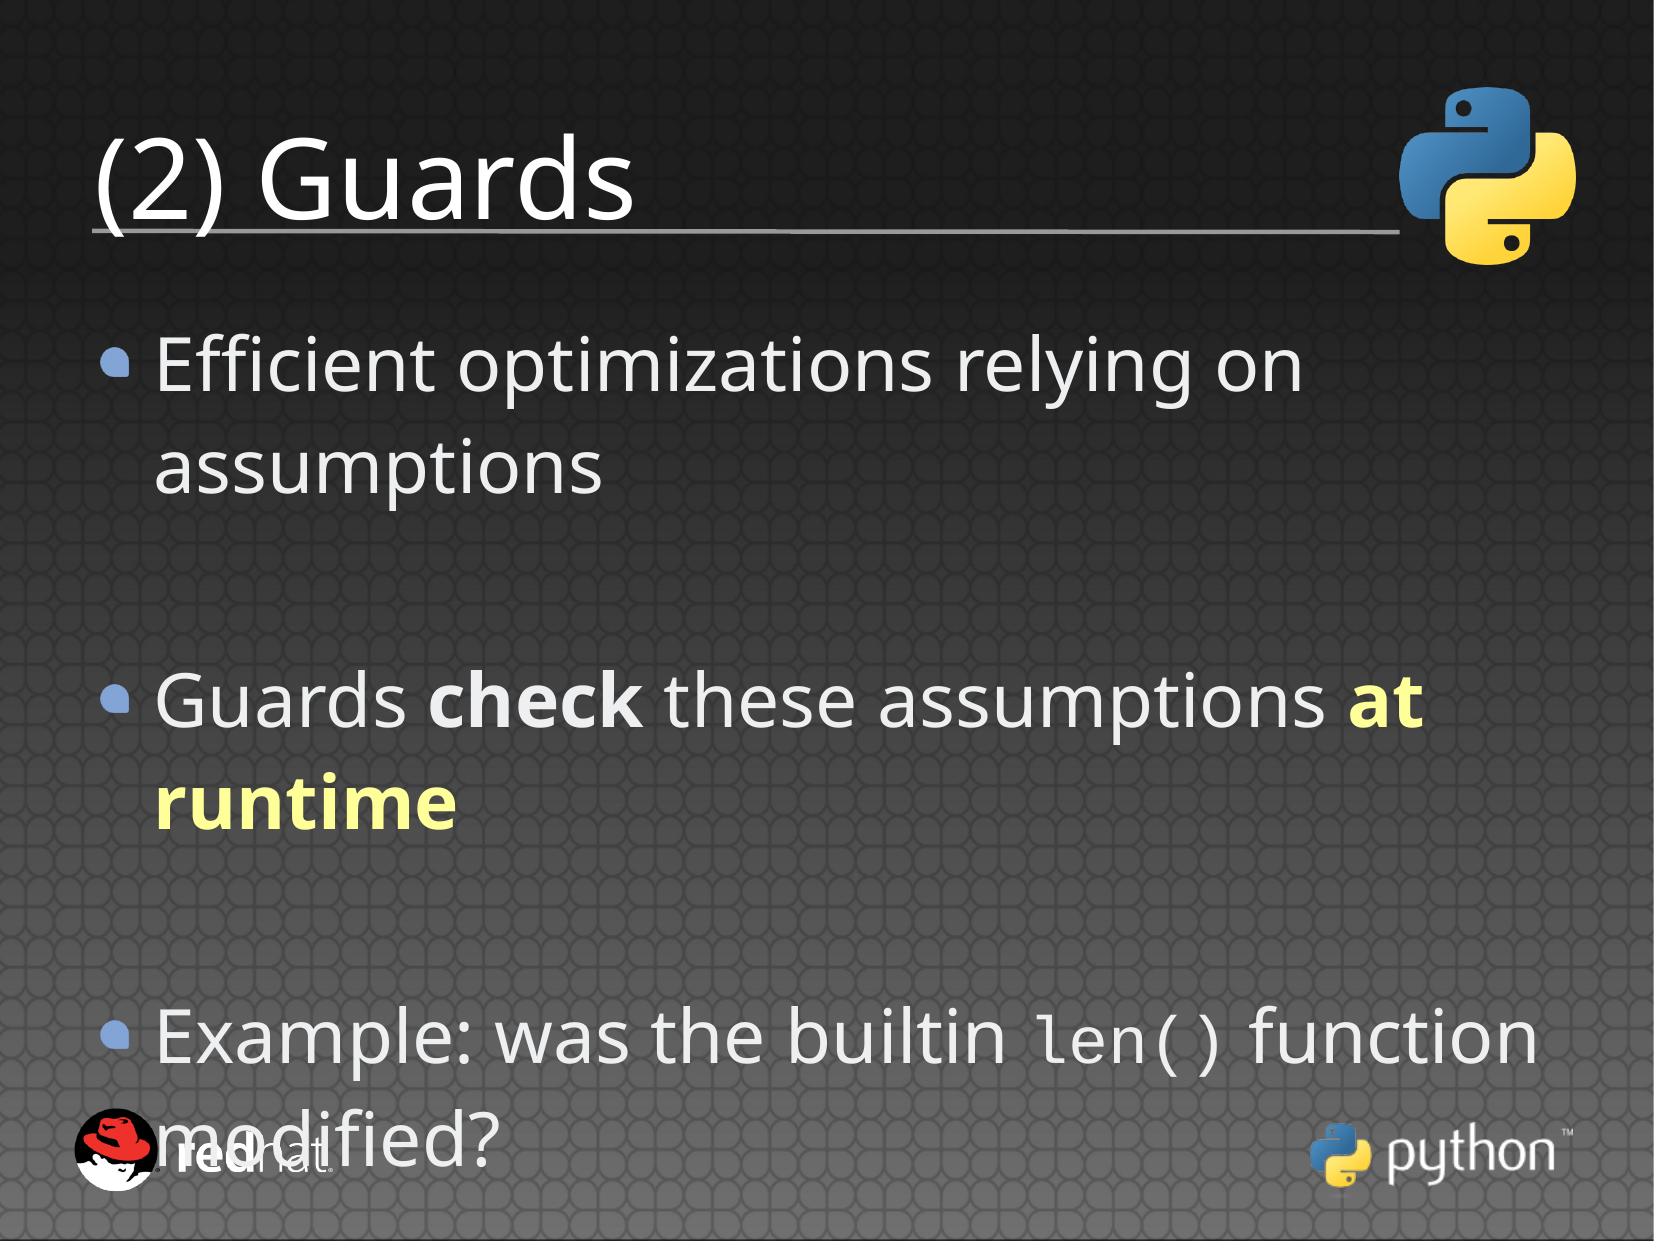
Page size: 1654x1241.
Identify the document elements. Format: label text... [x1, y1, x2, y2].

list Efficient optimizations relying on assumptions Guards check these assumptions at runtime Example: was the builtin len() function modified? [82, 310, 1571, 1051]
picture [0, 0, 1654, 1241]
title (2) Guards [94, 100, 1426, 251]
